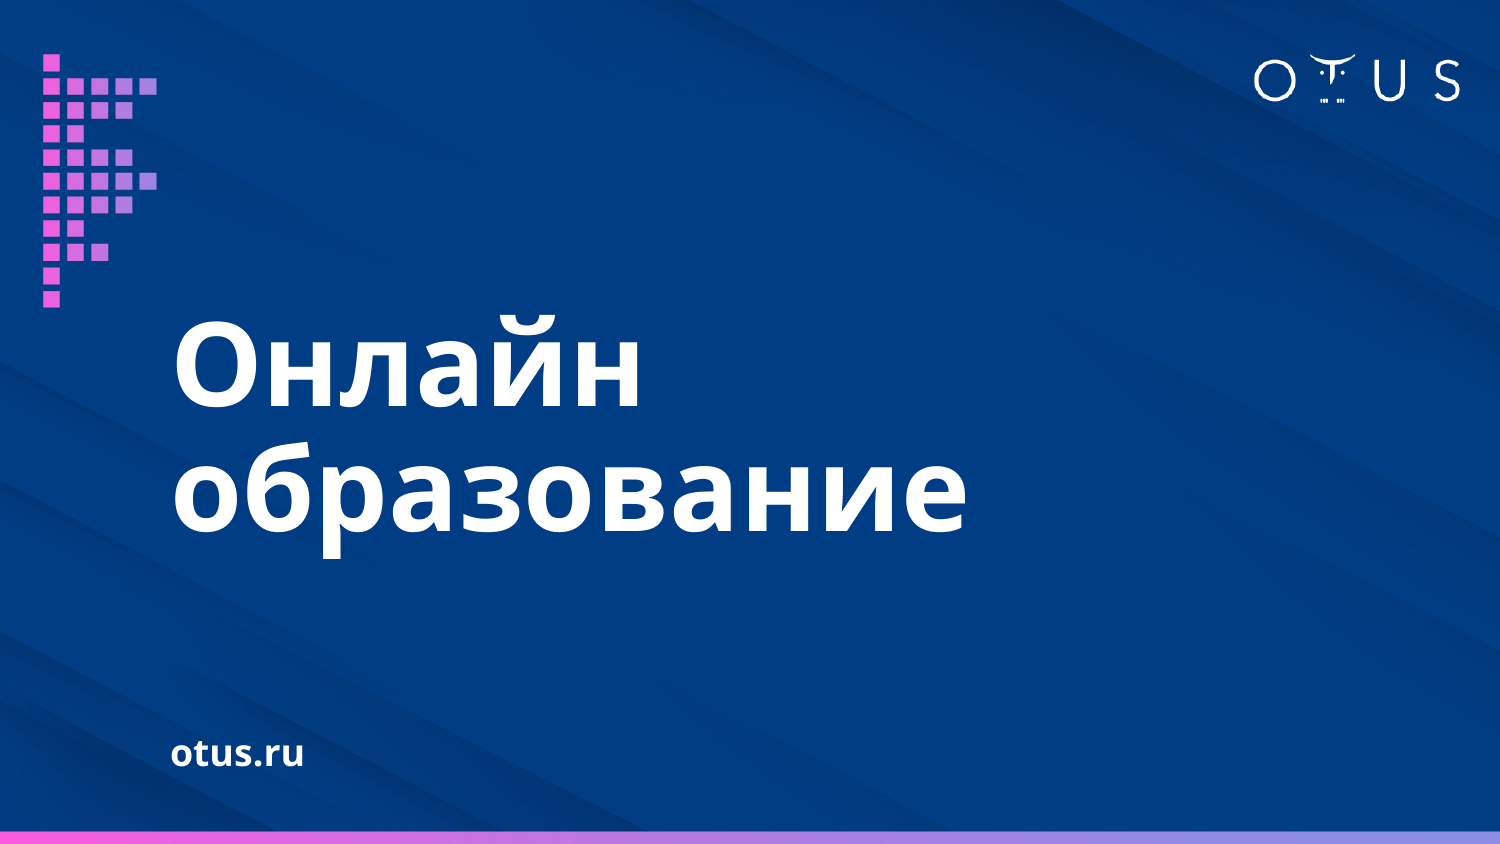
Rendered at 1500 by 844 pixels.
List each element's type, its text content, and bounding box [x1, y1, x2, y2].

title Онлайн образование [154, 290, 1366, 680]
picture [0, 0, 1500, 844]
subtitle otus.ru [154, 713, 1500, 793]
